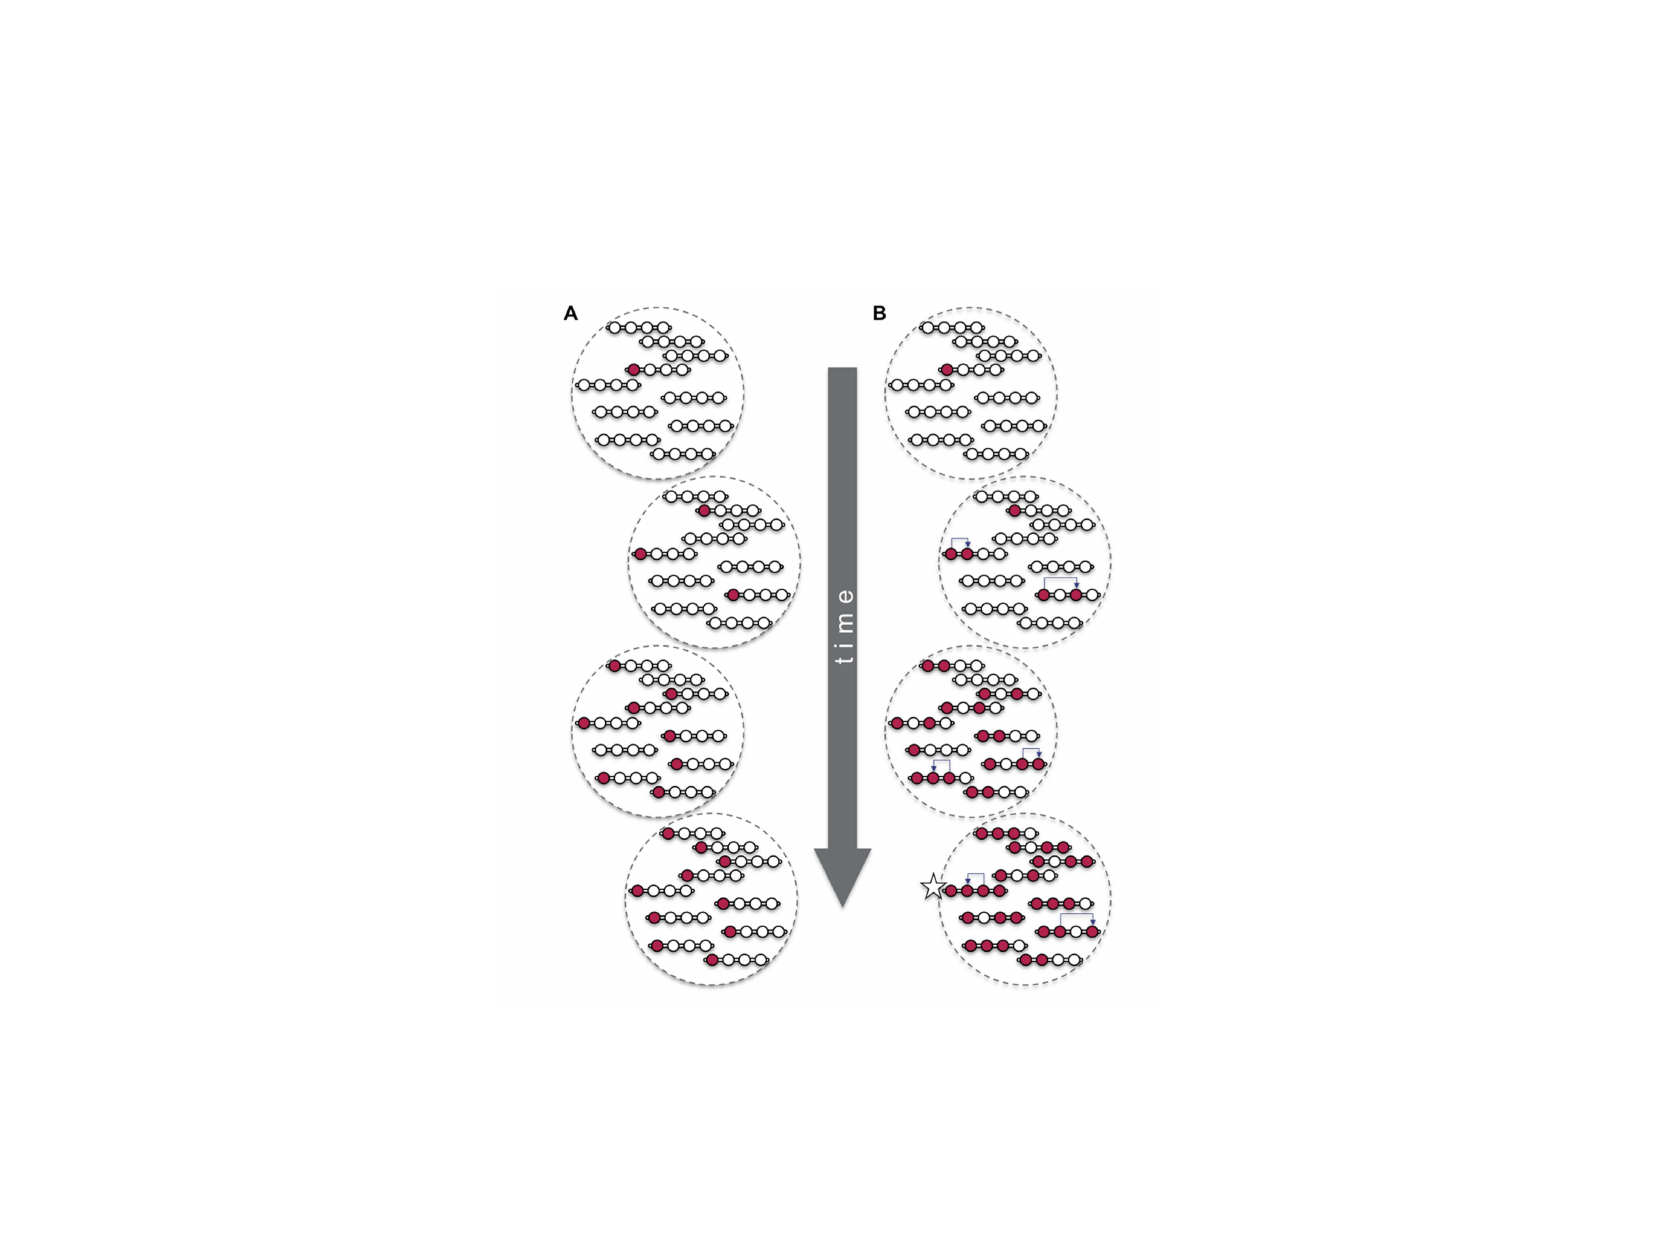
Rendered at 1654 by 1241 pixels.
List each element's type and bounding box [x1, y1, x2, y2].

picture [494, 290, 1159, 1010]
